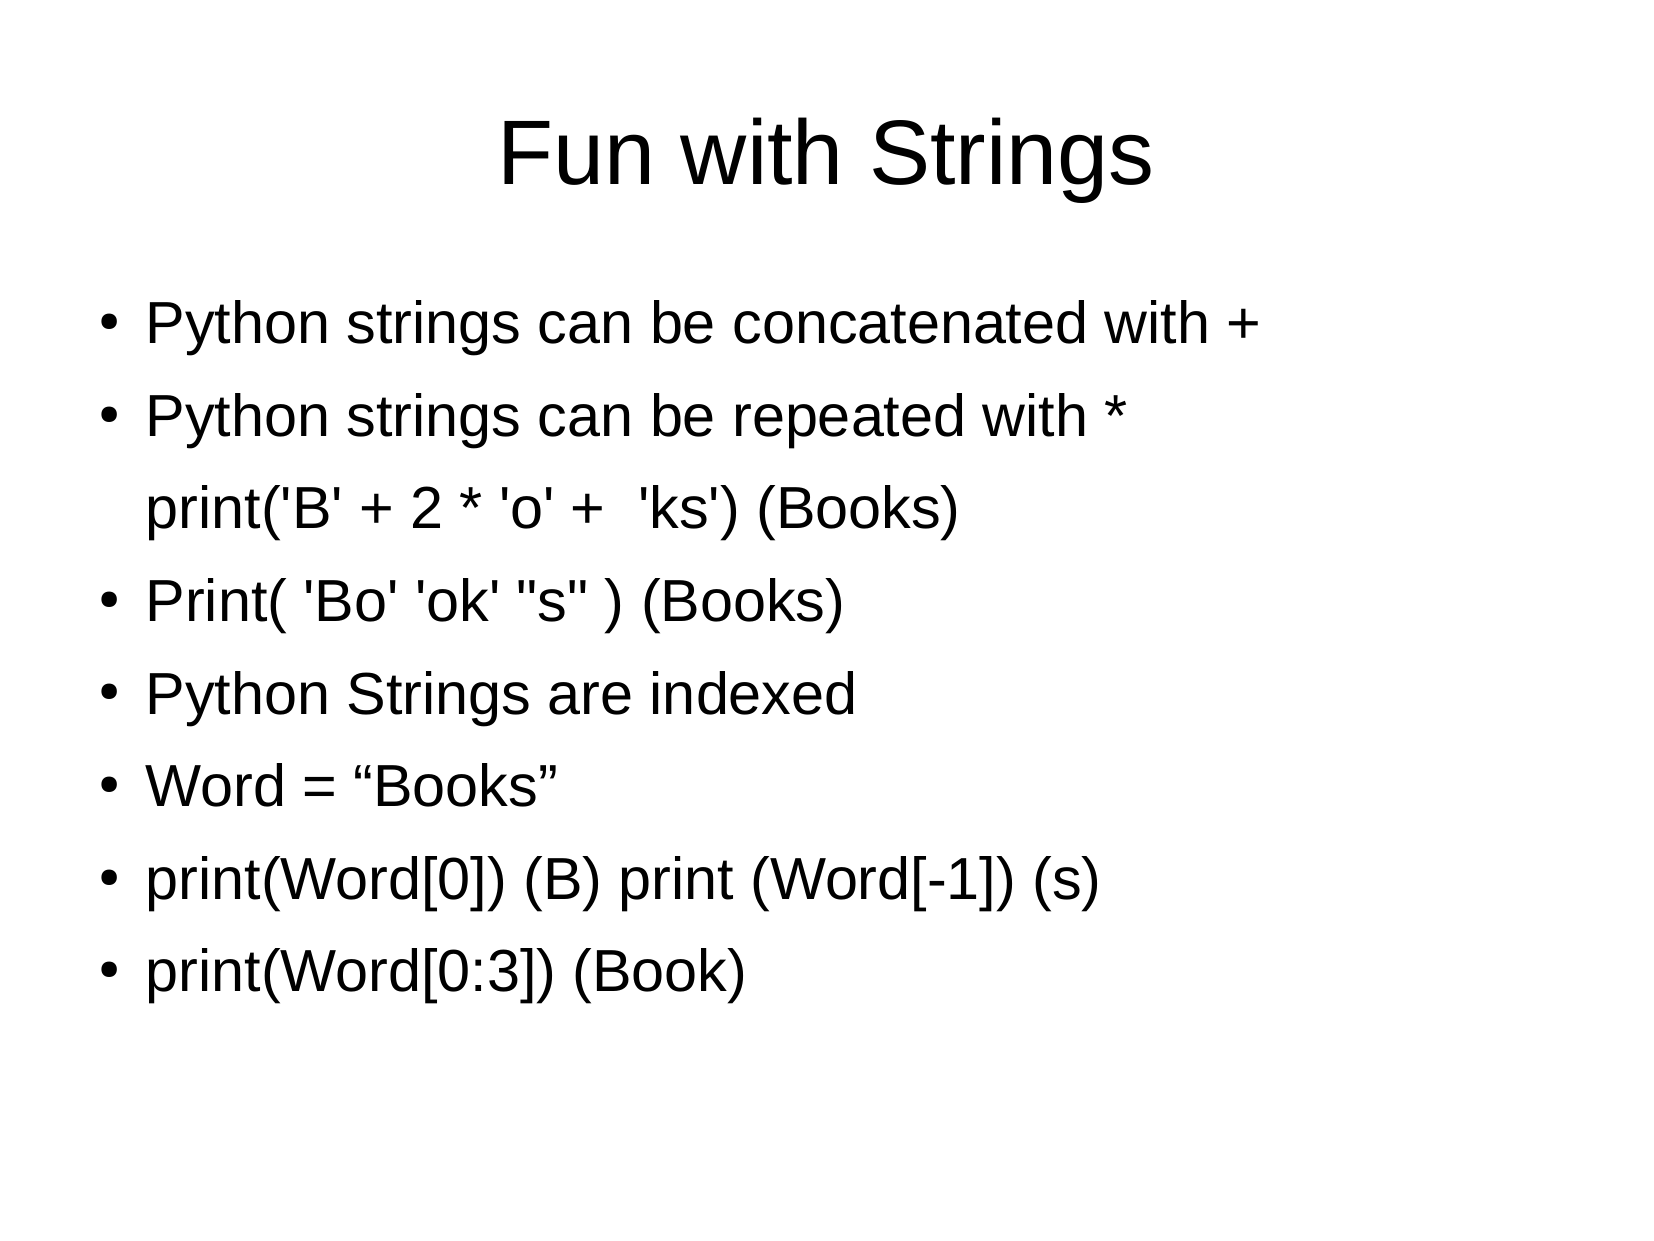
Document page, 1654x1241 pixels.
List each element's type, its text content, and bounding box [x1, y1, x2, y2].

list Python strings can be concatenated with + Python strings can be repeated with * print('B' + 2 * 'o' + 'ks') (Books) Print( 'Bo' 'ok' "s" ) (Books) Python Strings are indexed Word = “Books” print(Word[0]) (B) print (Word[-1]) (s) print(Word[0:3]) (Book) [82, 290, 1571, 1010]
title Fun with Strings [82, 49, 1571, 257]
